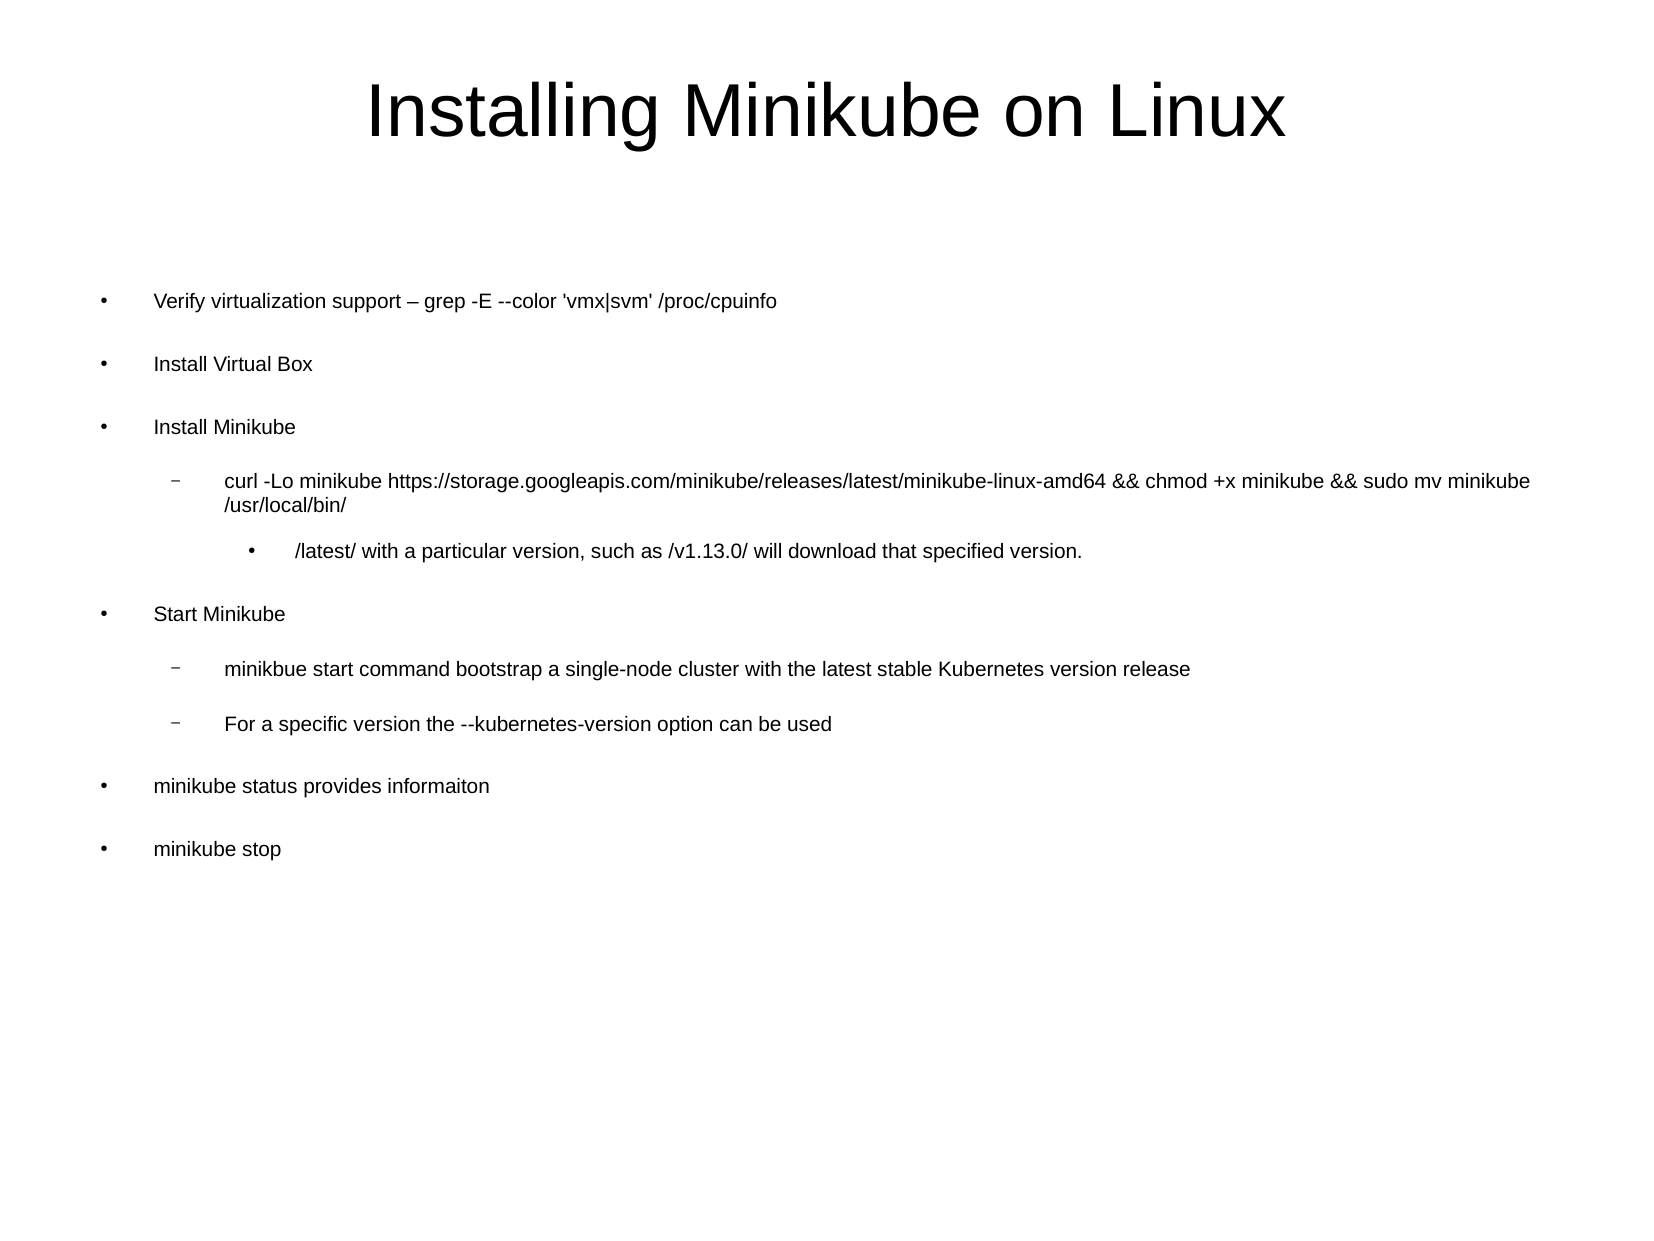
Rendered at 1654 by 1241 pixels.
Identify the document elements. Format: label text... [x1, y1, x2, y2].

title Installing Minikube on Linux [82, 49, 1571, 257]
list Verify virtualization support – grep -E --color 'vmx|svm' /proc/cpuinfo Install Virtual Box Install Minikube curl -Lo minikube https://storage.googleapis.com/minikube/releases/latest/minikube-linux-amd64 && chmod +x minikube && sudo mv minikube /usr/local/bin/ /latest/ with a particular version, such as /v1.13.0/ will download that specified version. Start Minikube minikbue start command bootstrap a single-node cluster with the latest stable Kubernetes version release For a specific version the --kubernetes-version option can be used minikube status provides informaiton minikube stop [82, 290, 1636, 1231]
